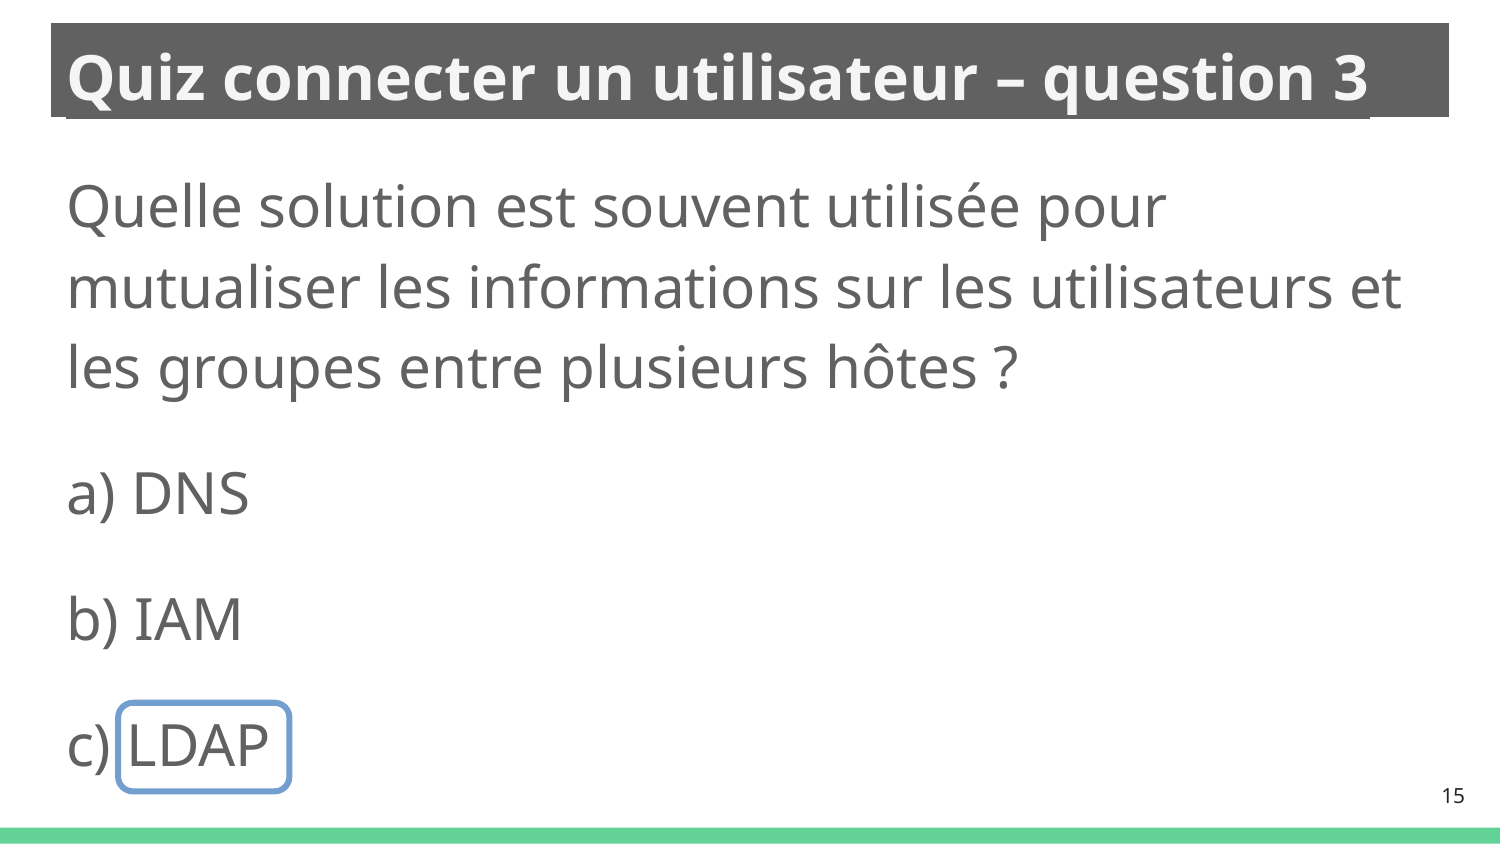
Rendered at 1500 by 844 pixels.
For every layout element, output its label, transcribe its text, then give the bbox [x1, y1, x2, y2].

list Quelle solution est souvent utilisée pour mutualiser les informations sur les utilisateurs et les groupes entre plusieurs hôtes ? a) DNS b) IAM c) LDAP [51, 144, 1477, 794]
title Quiz connecter un utilisateur – question 3 [51, 23, 1449, 117]
list Quelle solution est souvent utilisée pour mutualiser les informations sur les utilisateurs et les groupes entre plusieurs hôtes ? a) DNS b) IAM c) LDAP [122, 706, 286, 788]
slide_number <numéro> [1389, 764, 1480, 830]
